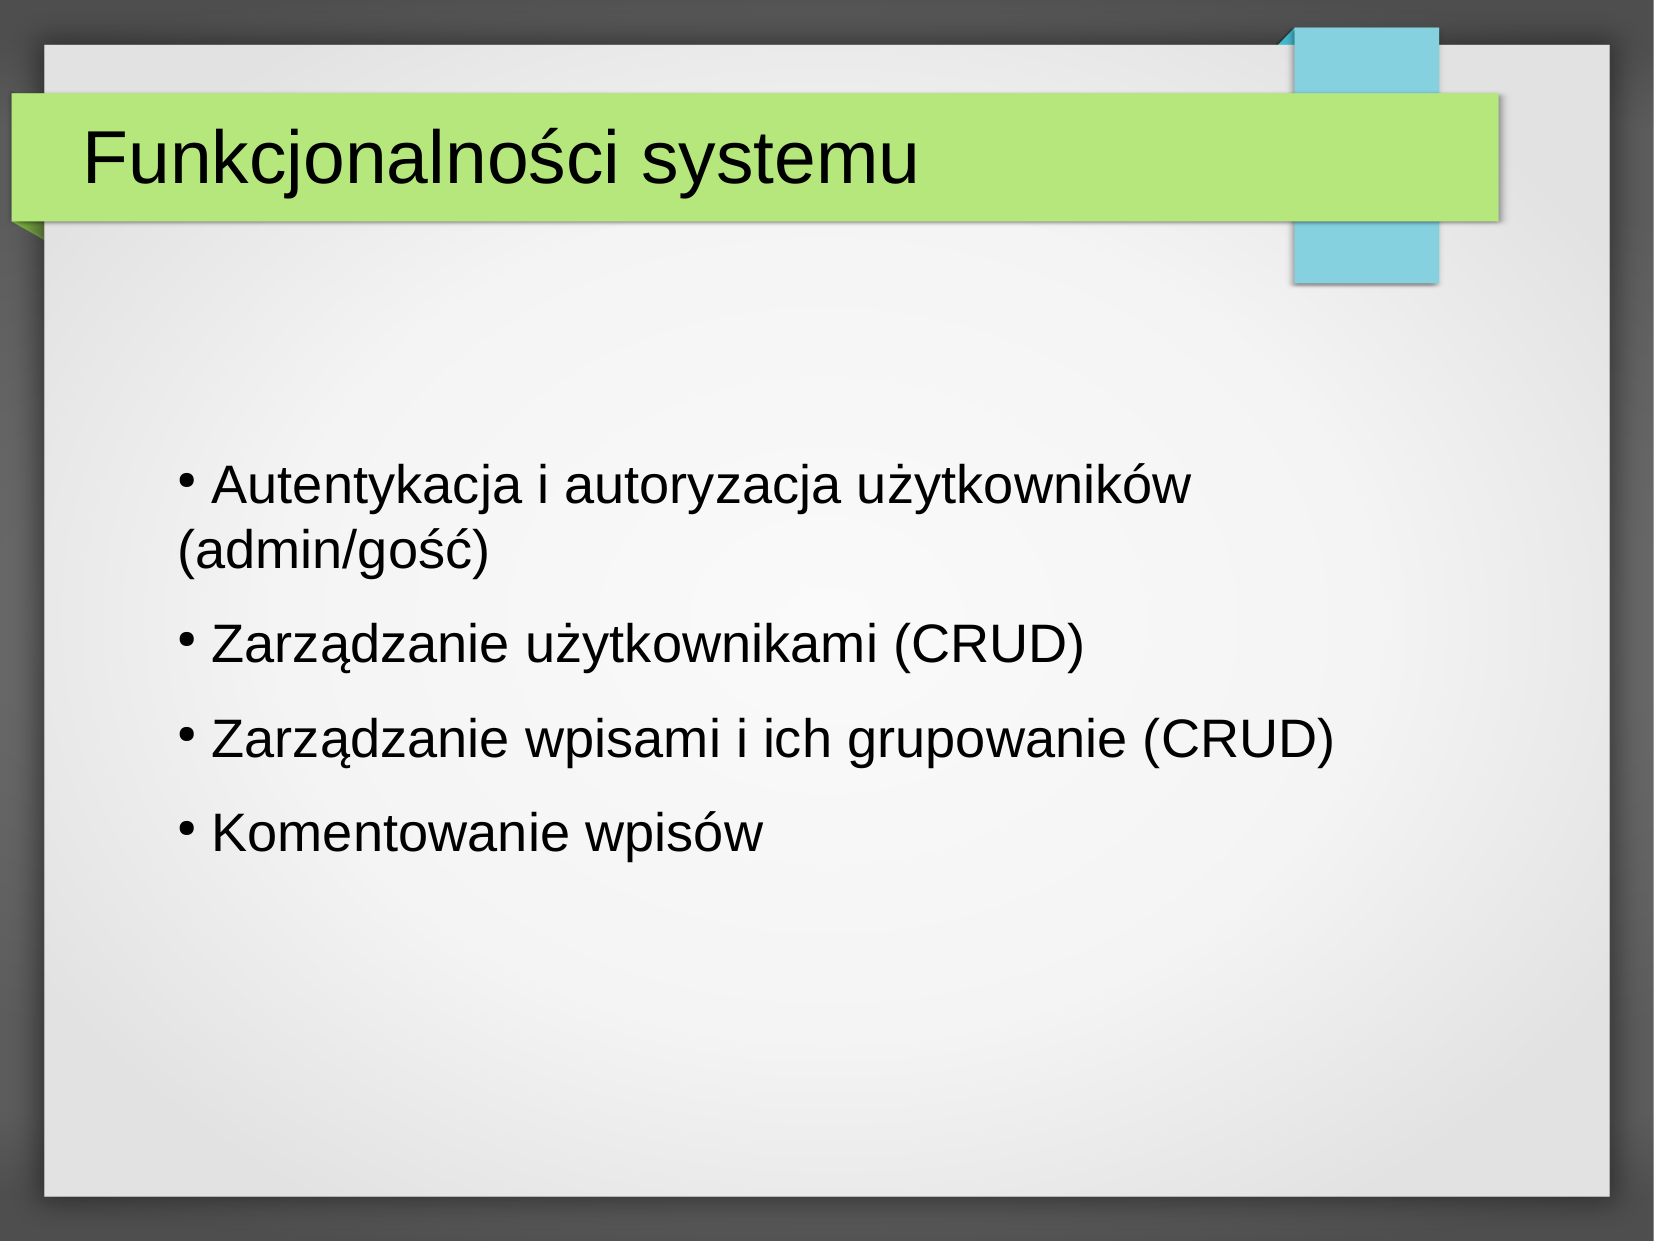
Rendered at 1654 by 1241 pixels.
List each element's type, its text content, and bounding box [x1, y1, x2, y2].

title Funkcjonalności systemu [82, 94, 1264, 213]
picture [0, 0, 1654, 1241]
list Autentykacja i autoryzacja użytkowników (admin/gość) Zarządzanie użytkownikami (CRUD) Zarządzanie wpisami i ich grupowanie (CRUD) Komentowanie wpisów [177, 448, 1489, 1015]
